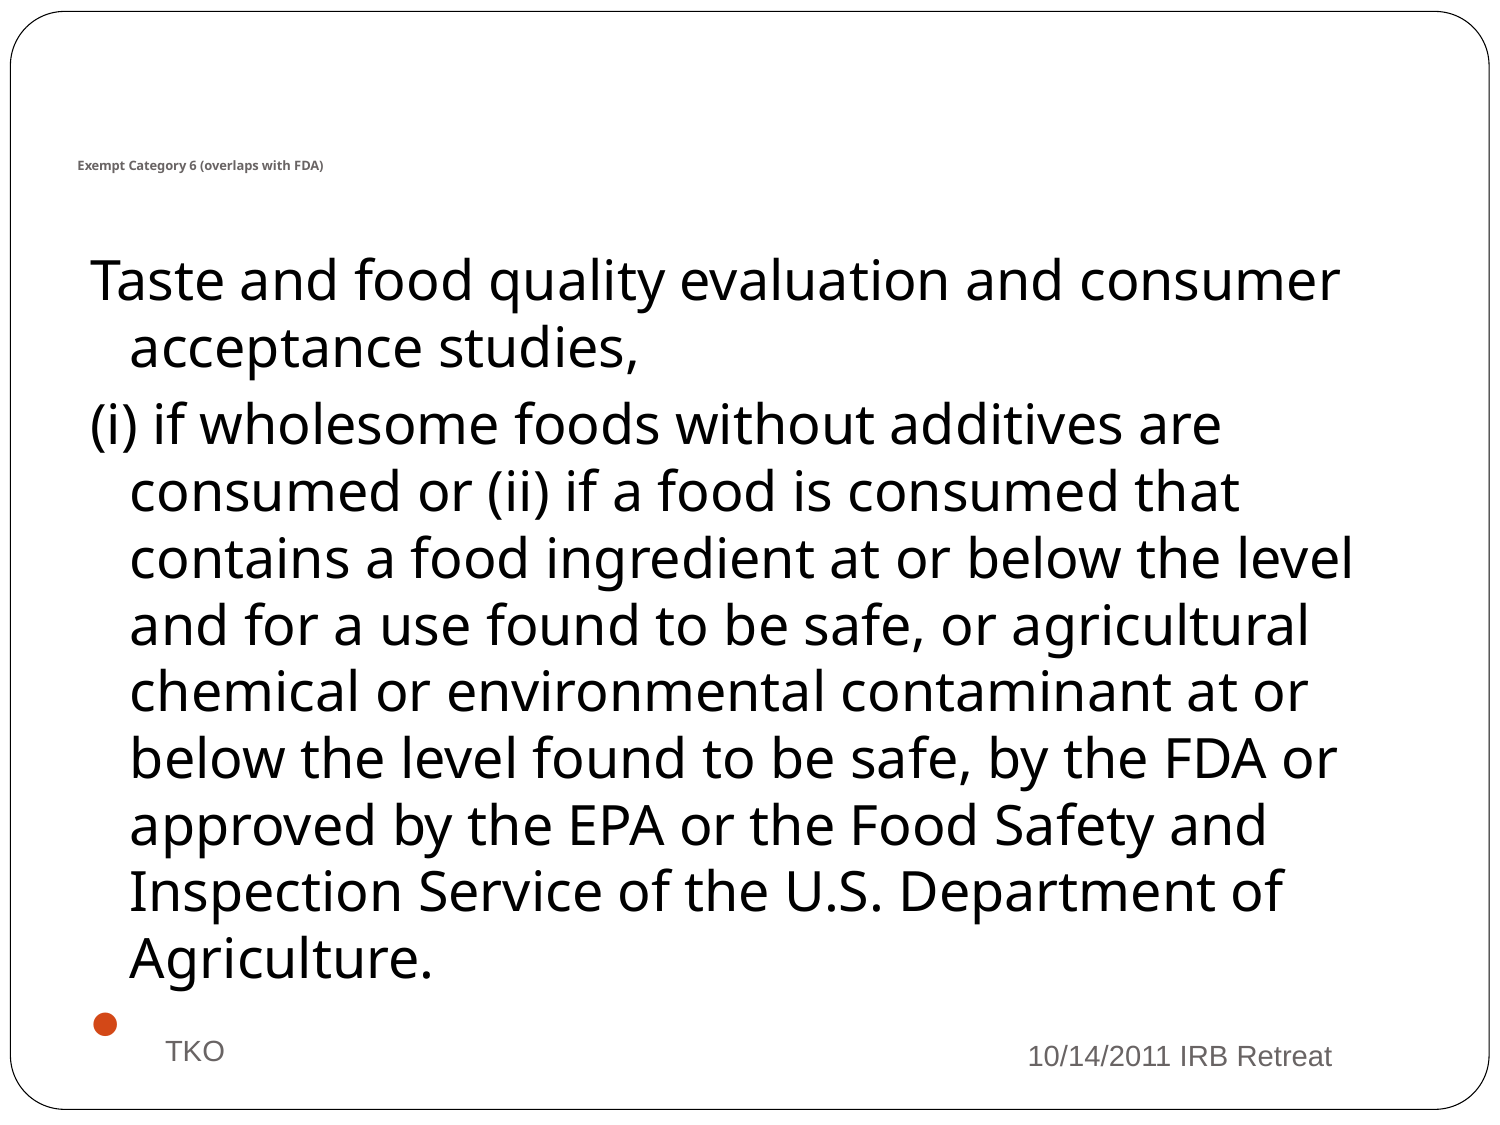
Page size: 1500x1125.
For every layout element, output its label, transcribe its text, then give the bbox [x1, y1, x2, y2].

title Exempt Category 6 (overlaps with FDA) [62, 45, 1426, 188]
text_box 10/14/2011 IRB Retreat [1012, 1015, 1419, 1094]
list Taste and food quality evaluation and consumer acceptance studies, (i) if wholesome foods without additives are consumed or (ii) if a food is consumed that contains a food ingredient at or below the level and for a use found to be safe, or agricultural chemical or environmental contaminant at or below the level found to be safe, by the FDA or approved by the EPA or the Food Safety and Inspection Service of the U.S. Department of Agriculture. [75, 237, 1426, 1005]
text_box TKO [150, 1012, 801, 1088]
